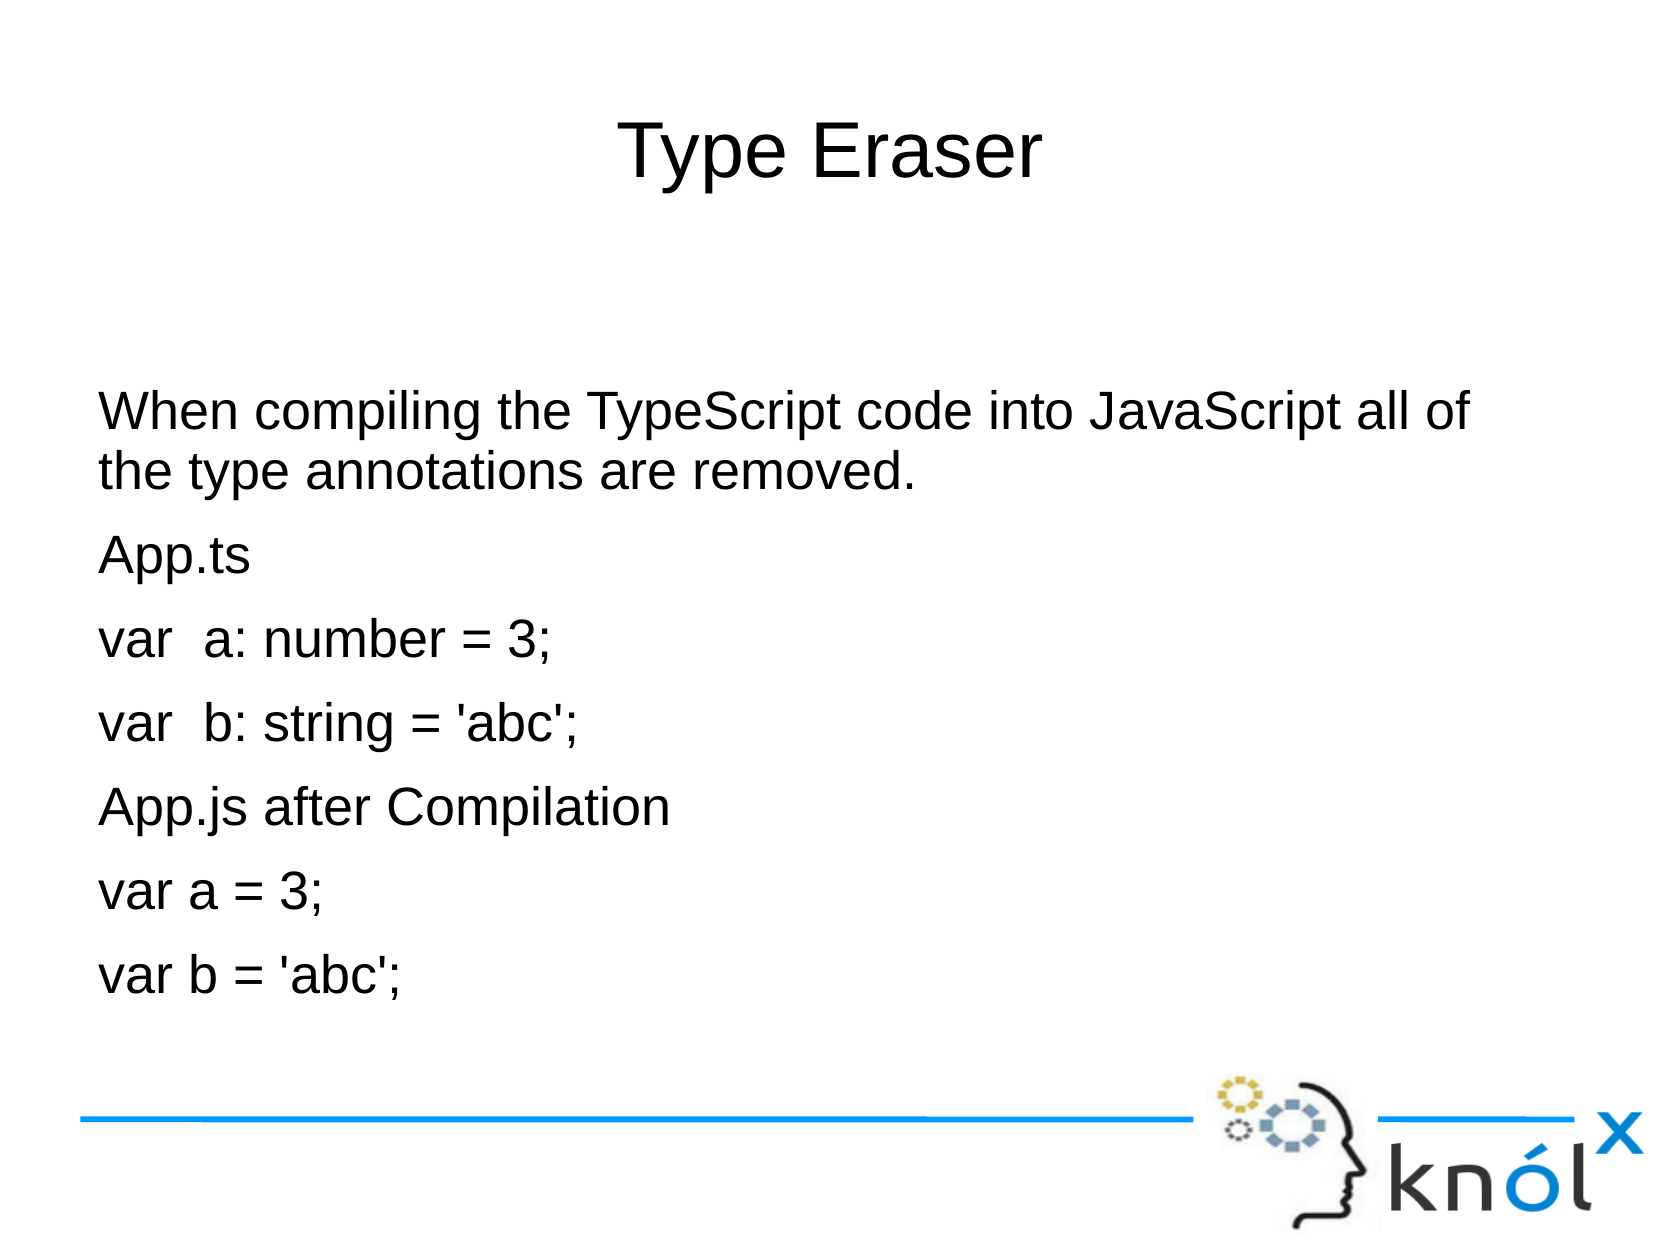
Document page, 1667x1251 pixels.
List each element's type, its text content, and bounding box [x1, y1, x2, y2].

list When compiling the TypeScript code into JavaScript all of the type annotations are removed. App.ts var a: number = 3; var b: string = 'abc'; App.js after Compilation var a = 3; var b = 'abc'; [83, 292, 1544, 1012]
picture [1205, 1073, 1655, 1239]
title Type Eraser [83, 49, 1578, 253]
